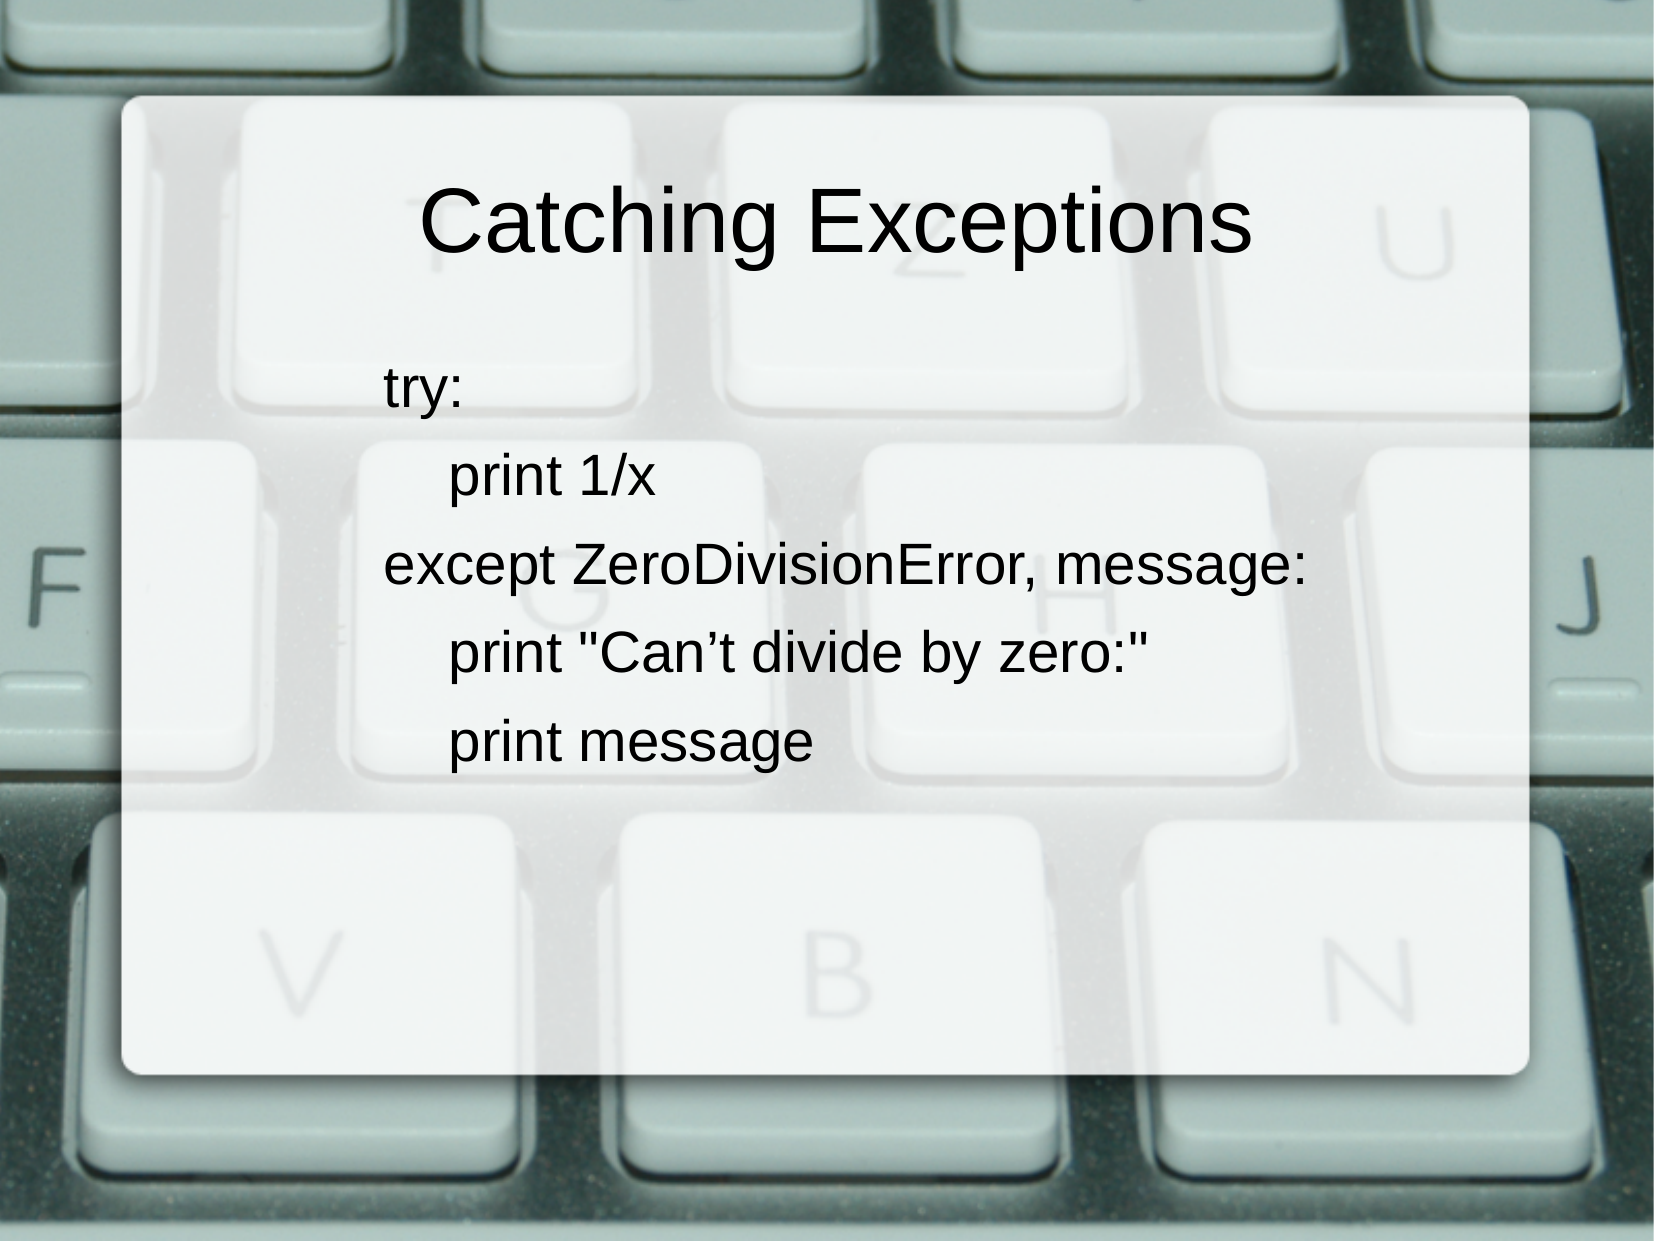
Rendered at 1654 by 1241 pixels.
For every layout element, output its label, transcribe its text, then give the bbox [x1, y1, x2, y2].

title Catching Exceptions [135, 117, 1506, 325]
picture [0, 0, 1654, 1241]
list try: print 1/x except ZeroDivisionError, message: print "Can’t divide by zero:" print message [147, 354, 1506, 1241]
